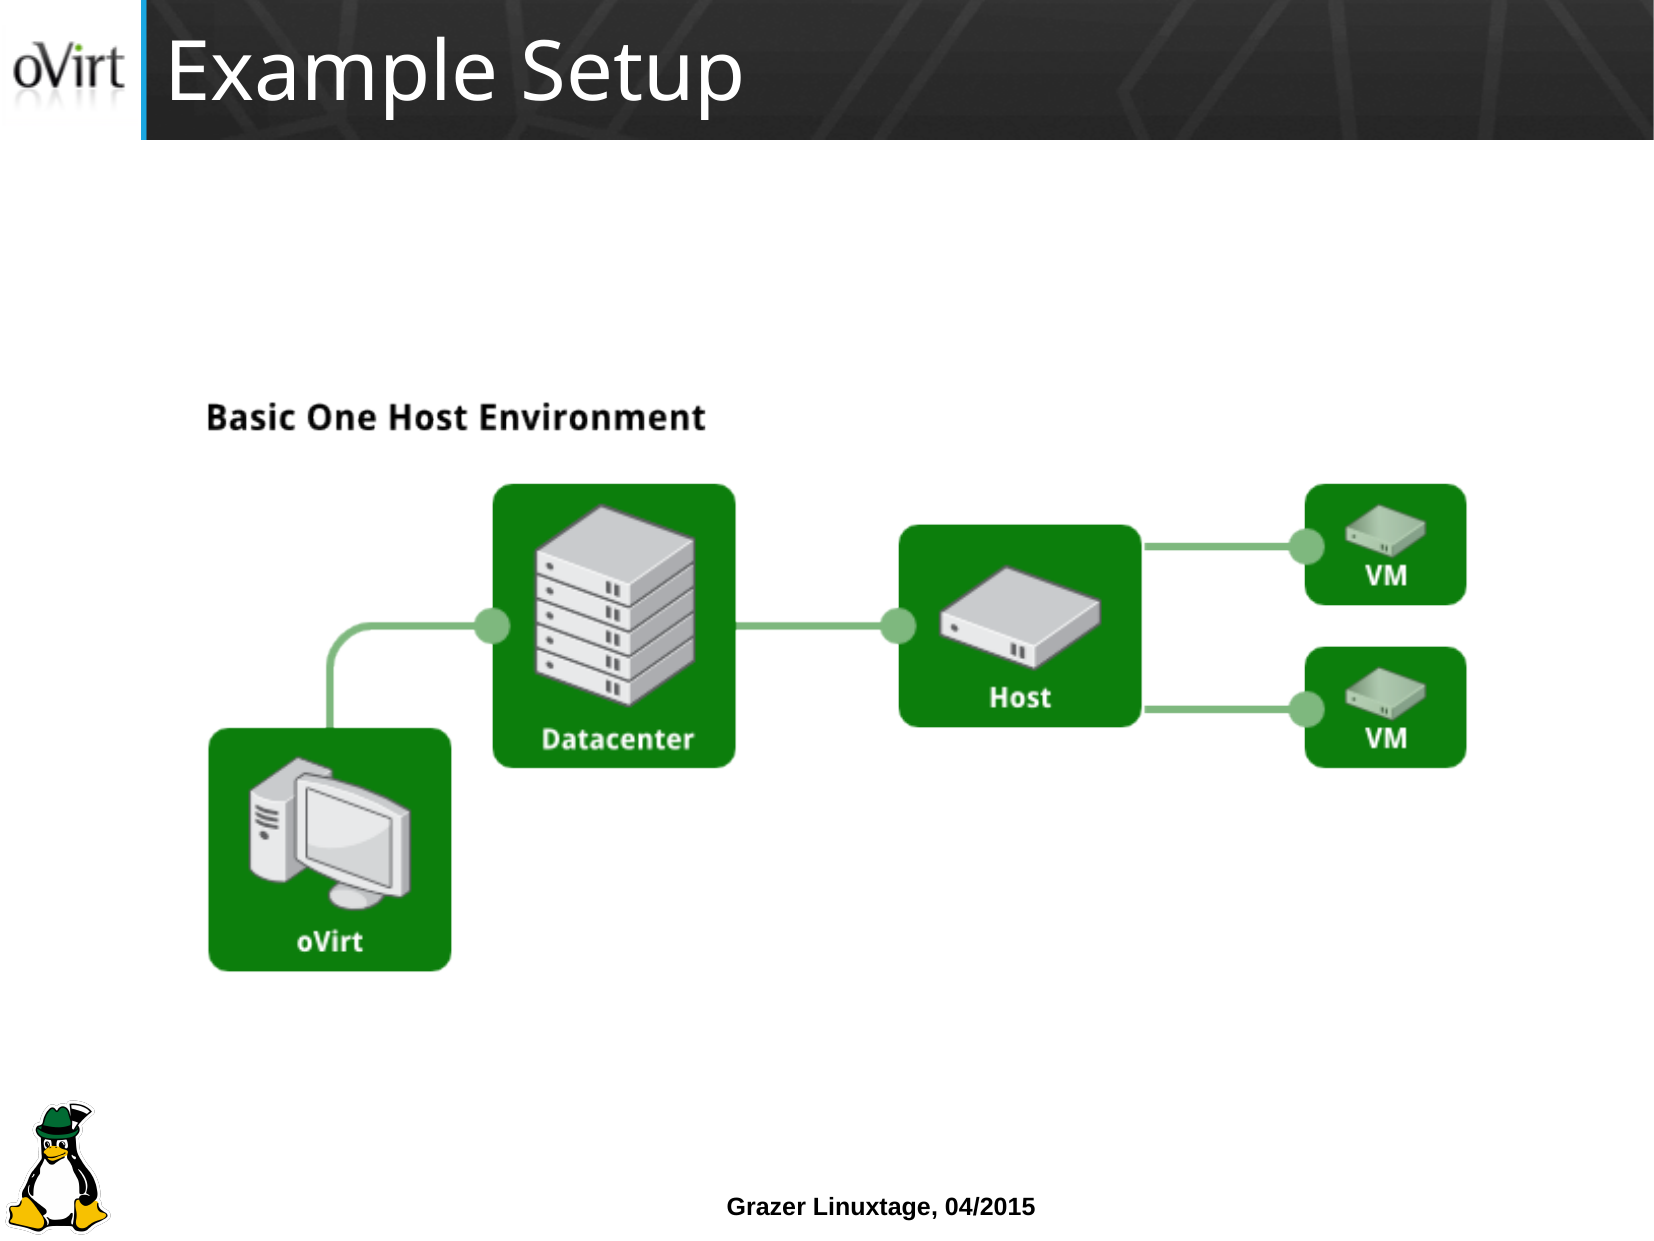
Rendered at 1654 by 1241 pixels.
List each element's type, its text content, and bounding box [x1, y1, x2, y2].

picture [5, 1100, 111, 1235]
picture [0, 0, 1654, 140]
picture [168, 362, 1508, 1013]
title Example Setup [164, 18, 1653, 119]
